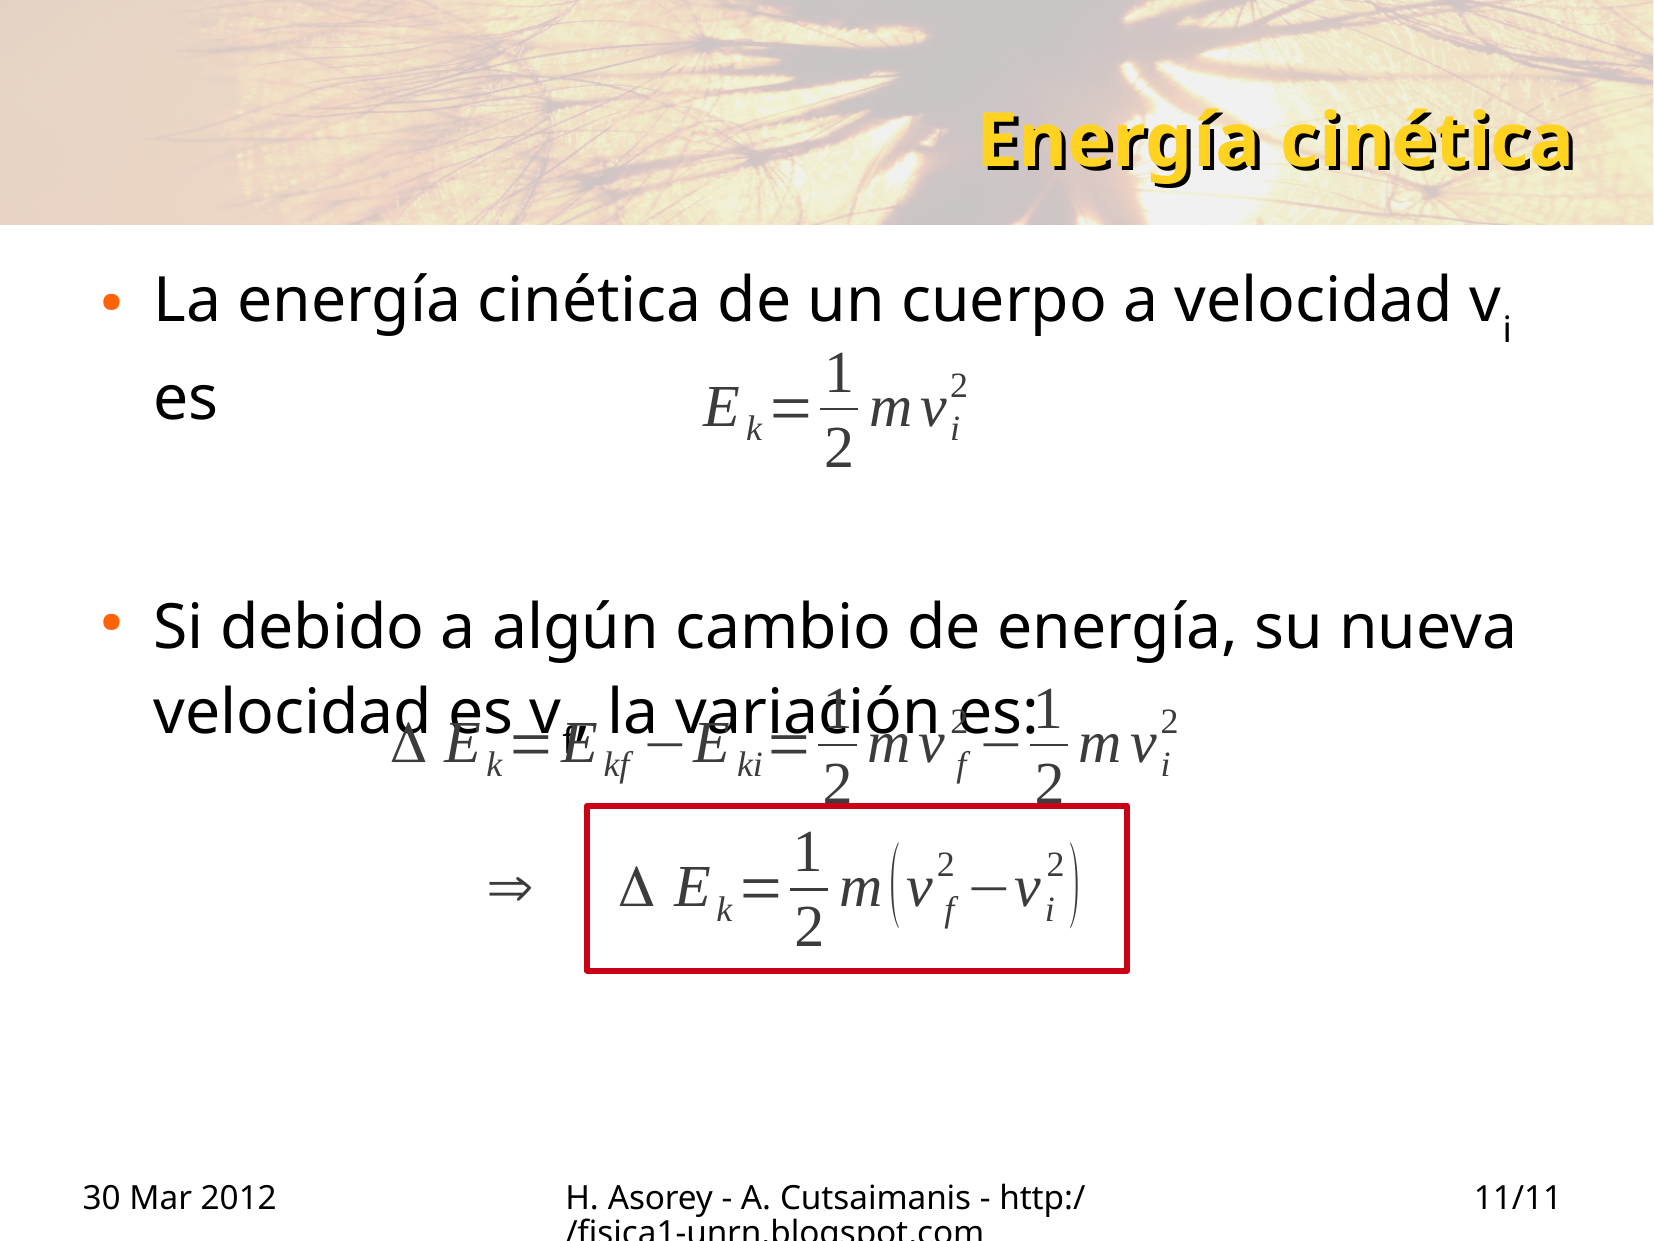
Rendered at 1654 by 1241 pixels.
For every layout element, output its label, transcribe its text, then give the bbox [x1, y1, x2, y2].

title Energía cinética [86, 49, 1576, 226]
chart [590, 809, 1124, 960]
list La energía cinética de un cuerpo a velocidad vi es Si debido a algún cambio de energía, su nueva velocidad es vf, la variación es: [82, 255, 1571, 1074]
picture [0, 0, 1654, 225]
chart [382, 675, 1186, 960]
chart [693, 338, 976, 481]
